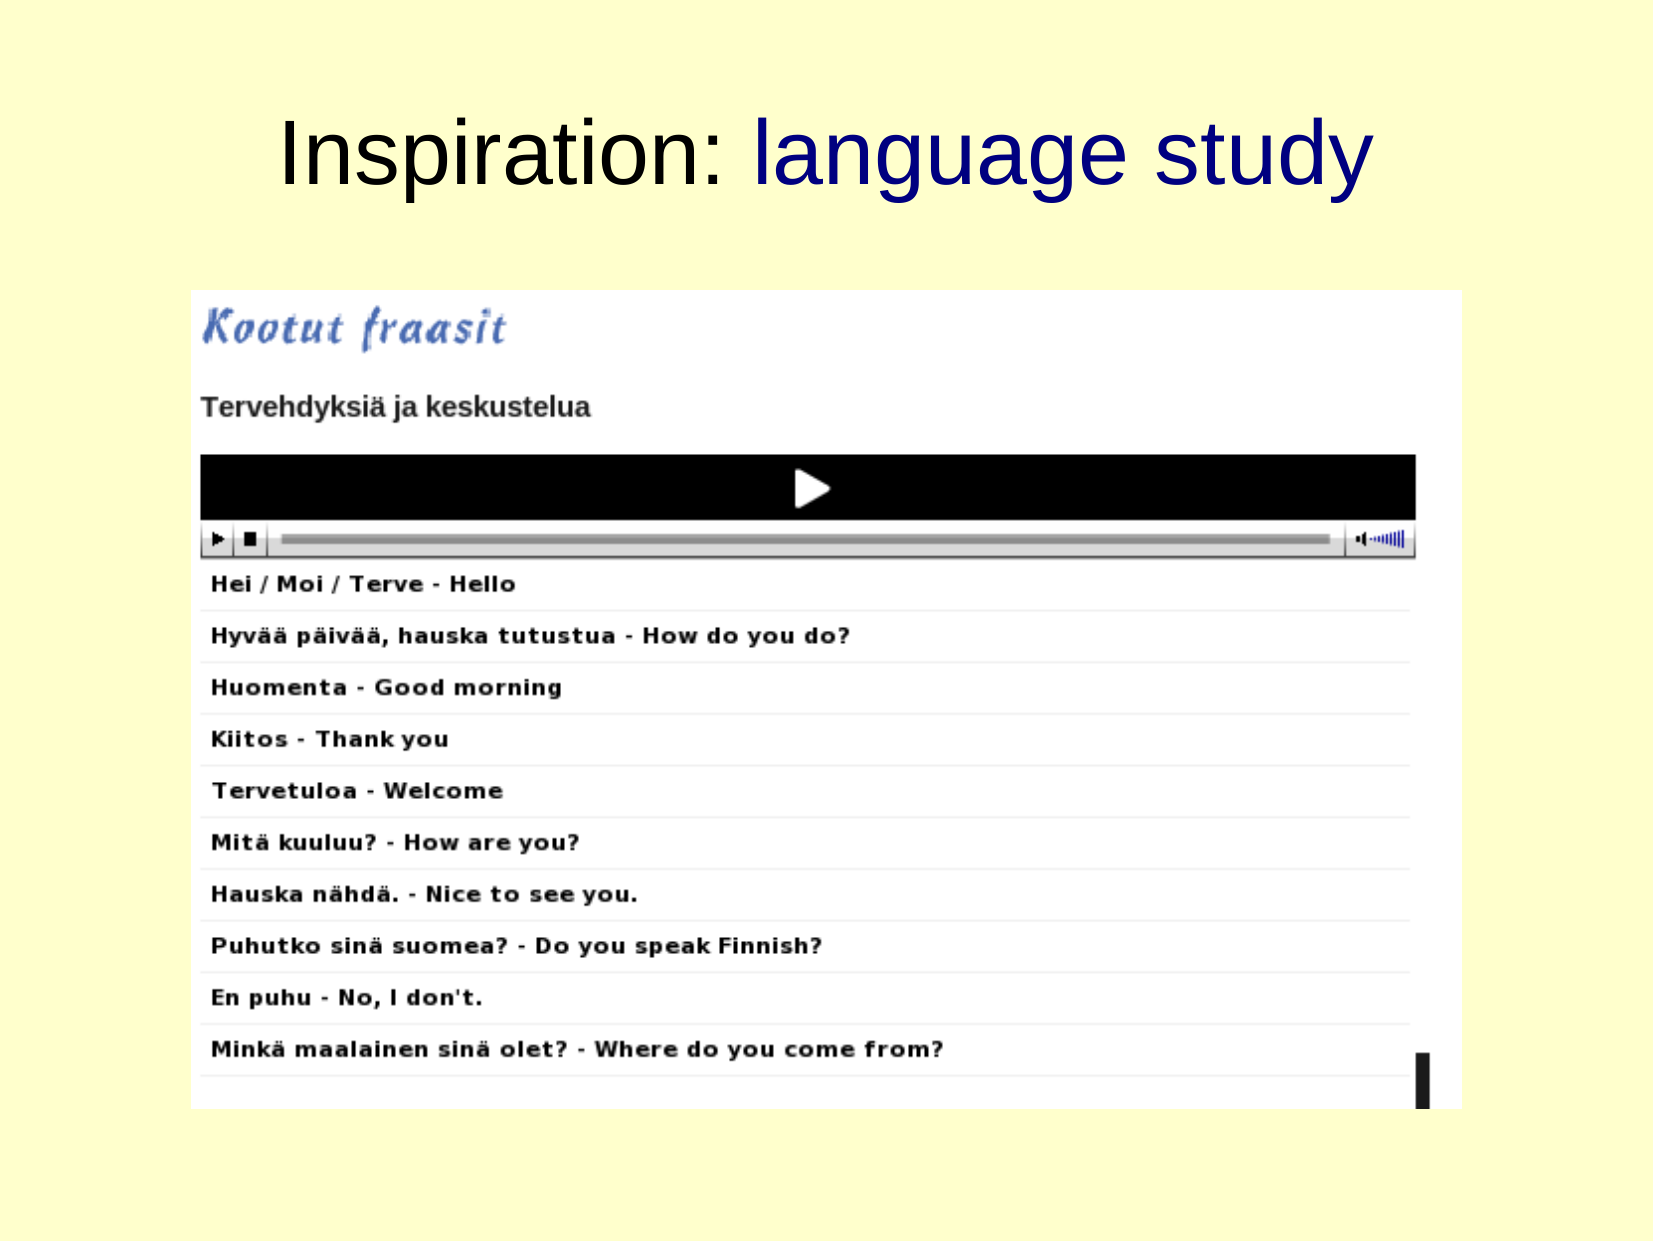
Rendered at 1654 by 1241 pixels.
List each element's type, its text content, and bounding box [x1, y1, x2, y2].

picture [191, 290, 1462, 1109]
title Inspiration: language study [82, 49, 1571, 257]
